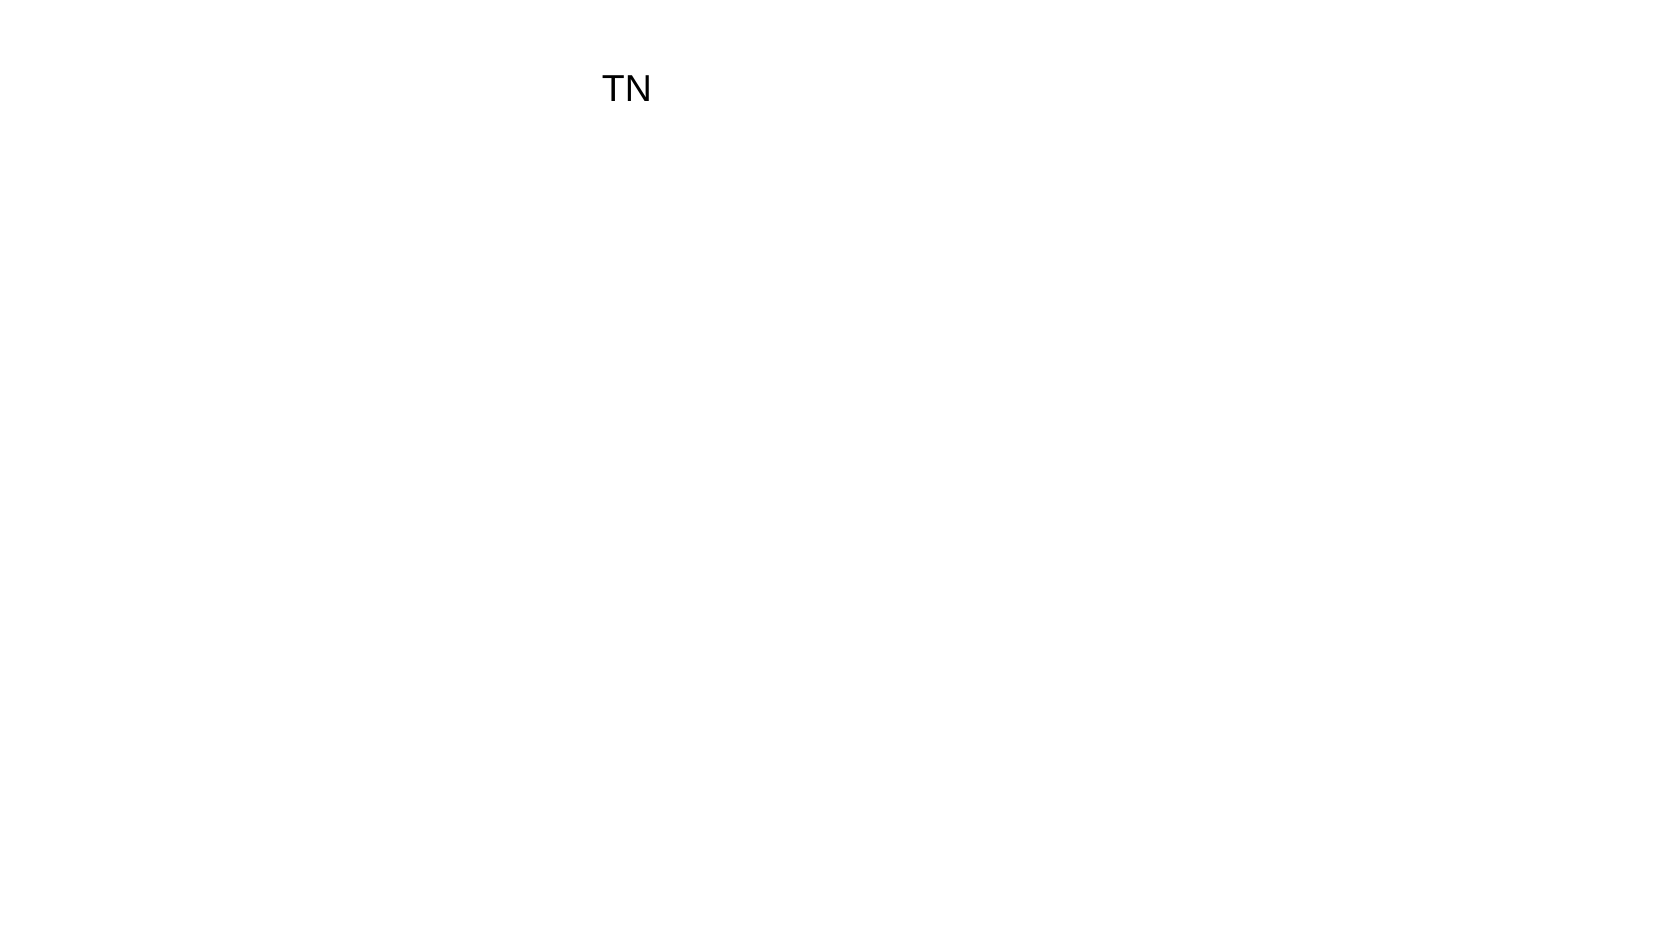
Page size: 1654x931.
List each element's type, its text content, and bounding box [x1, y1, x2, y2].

text_box TN [587, 59, 667, 117]
